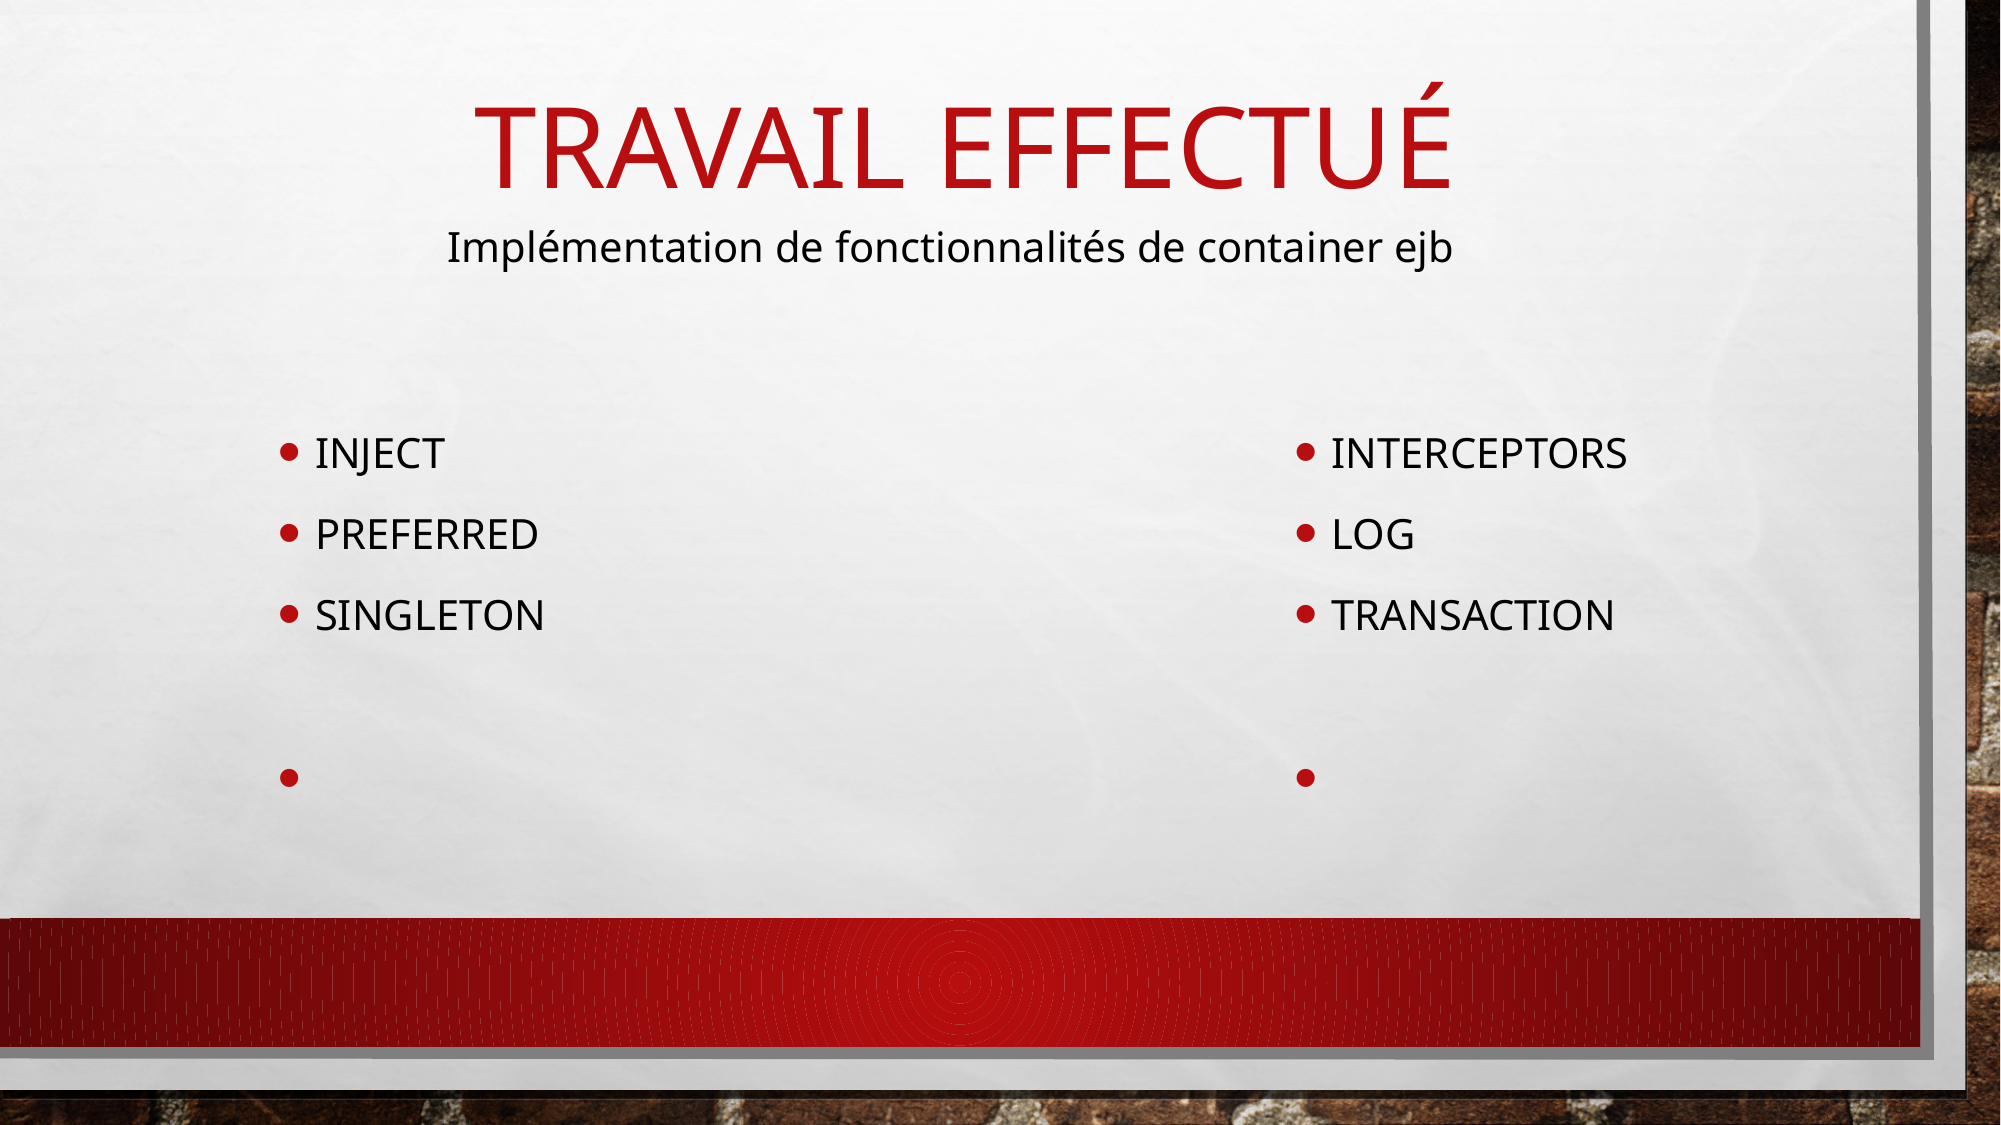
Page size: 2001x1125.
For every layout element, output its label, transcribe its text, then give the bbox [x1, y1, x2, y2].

text_box Interceptors Log Transaction [1279, 351, 1686, 881]
text_box Implémentation de fonctionnalités de container ejb [420, 213, 1482, 279]
title Travail effectué [112, 57, 1819, 247]
list Inject Preferred Singleton [262, 351, 669, 881]
